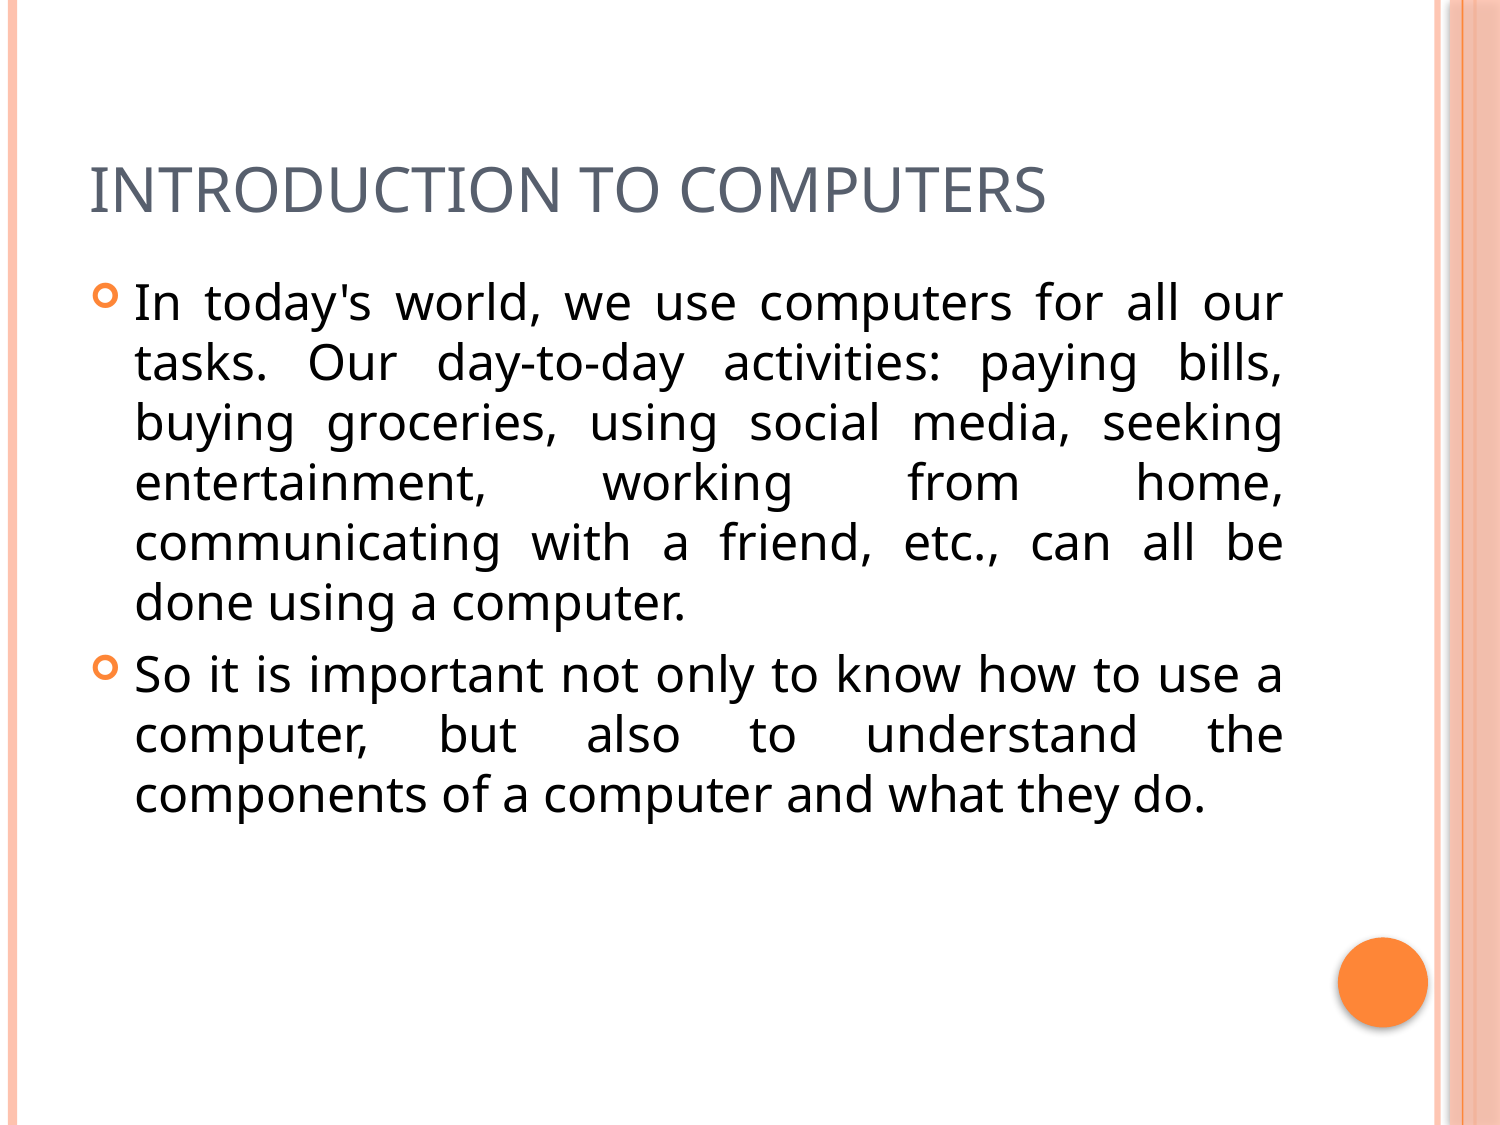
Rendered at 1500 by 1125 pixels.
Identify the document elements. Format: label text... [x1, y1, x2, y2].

title Introduction to Computers [75, 45, 1300, 233]
list In today's world, we use computers for all our tasks. Our day-to-day activities: paying bills, buying groceries, using social media, seeking entertainment, working from home, communicating with a friend, etc., can all be done using a computer. So it is important not only to know how to use a computer, but also to understand the components of a computer and what they do. [75, 262, 1300, 1062]
